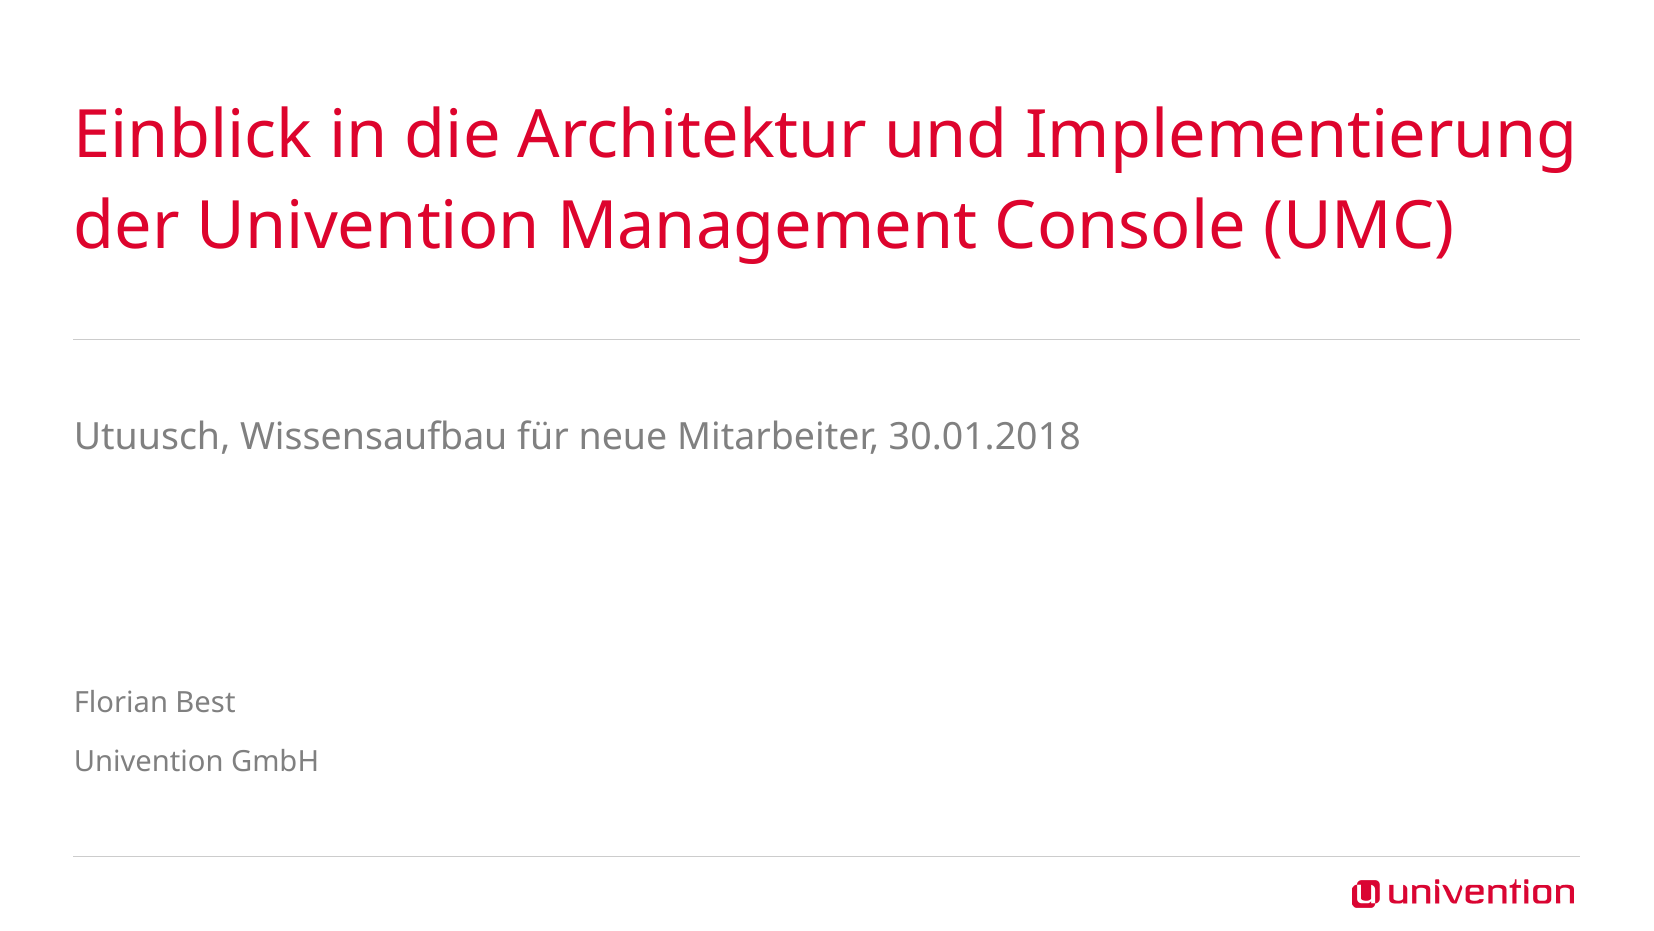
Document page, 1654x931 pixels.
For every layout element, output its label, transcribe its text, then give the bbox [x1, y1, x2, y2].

title Einblick in die Architektur und Implementierung der Univention Management Console (UMC) [73, 59, 1580, 296]
list Utuusch, Wissensaufbau für neue Mitarbeiter, 30.01.2018 [73, 383, 1580, 596]
picture [1352, 879, 1574, 908]
list Florian Best Univention GmbH [73, 615, 1580, 827]
